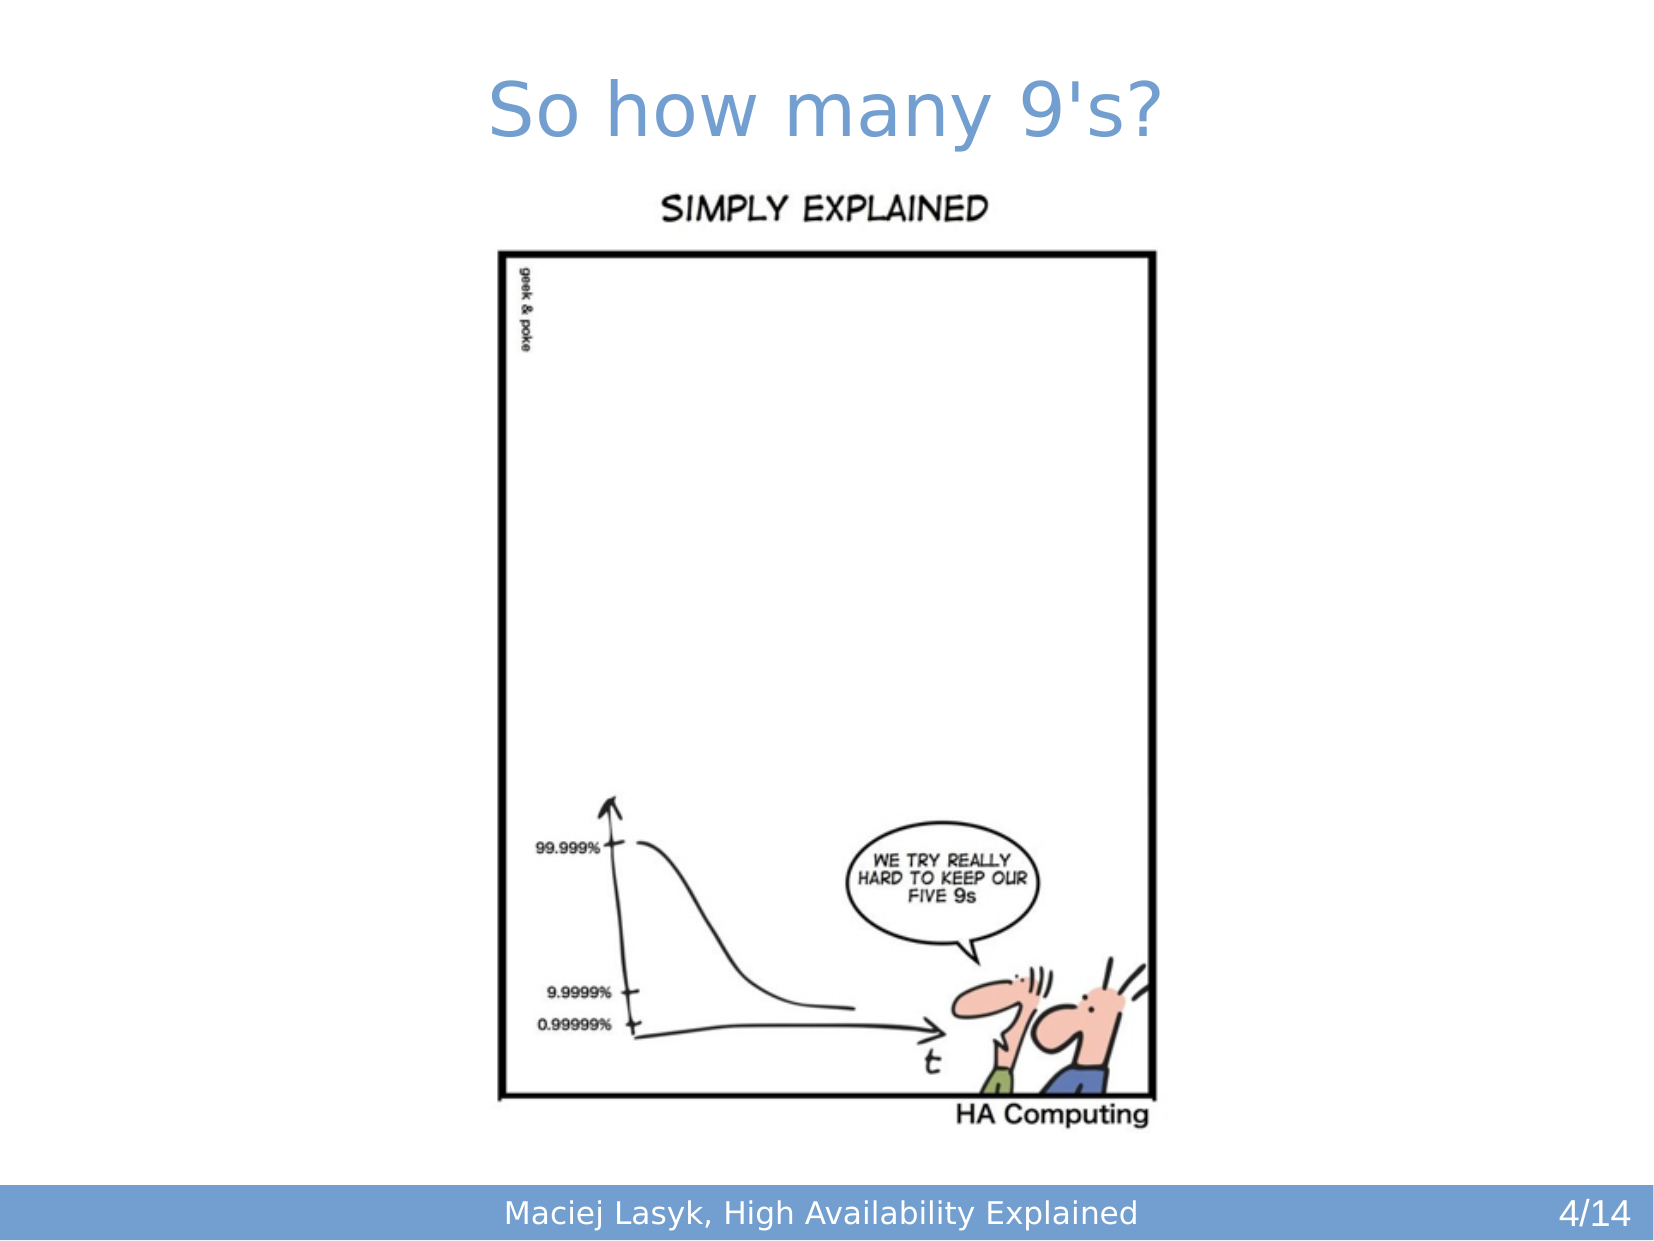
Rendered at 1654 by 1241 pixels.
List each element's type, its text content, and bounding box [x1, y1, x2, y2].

picture [484, 183, 1170, 1135]
text_box So how many 9's? [473, 60, 1181, 163]
text_box [0, 1185, 1533, 1241]
text_box Maciej Lasyk, High Availability Explained [489, 1188, 1165, 1240]
text_box [1647, 1185, 1654, 1241]
text_box 4/14 [1533, 1185, 1647, 1241]
